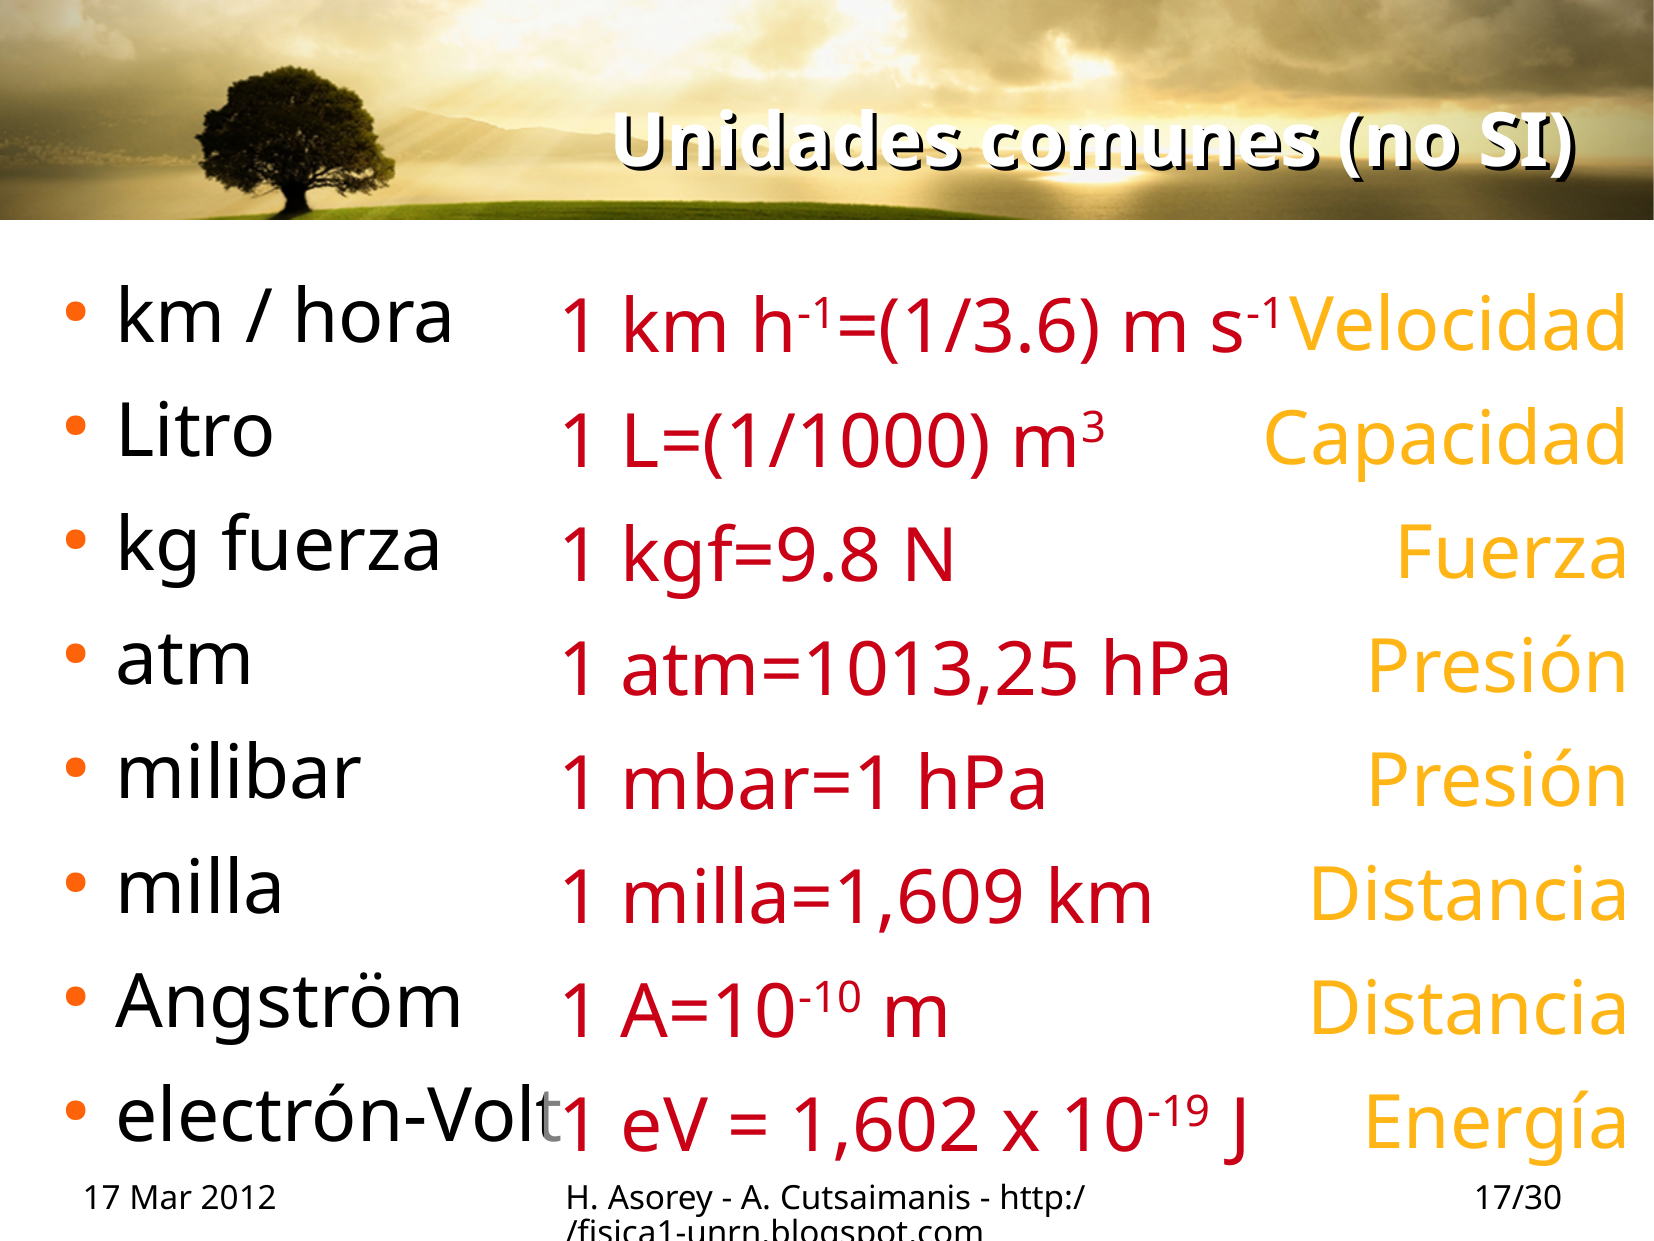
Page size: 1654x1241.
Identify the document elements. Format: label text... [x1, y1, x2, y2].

picture [0, 0, 1654, 220]
text_box 1 km h-1=(1/3.6) m s-1 1 L=(1/1000) m3 1 kgf=9.8 N 1 atm=1013,25 hPa 1 mbar=1 hPa 1 milla=1,609 km 1 A=10-10 m 1 eV = 1,602 x 10-19 J [543, 265, 1157, 1171]
title Unidades comunes (no SI) [86, 49, 1576, 226]
text_box km / hora Litro kg fuerza atm milibar milla Angström electrón-Volt [30, 255, 1519, 1141]
text_box Velocidad Capacidad Fuerza Presión Presión Distancia Distancia Energía [1157, 262, 1645, 1171]
